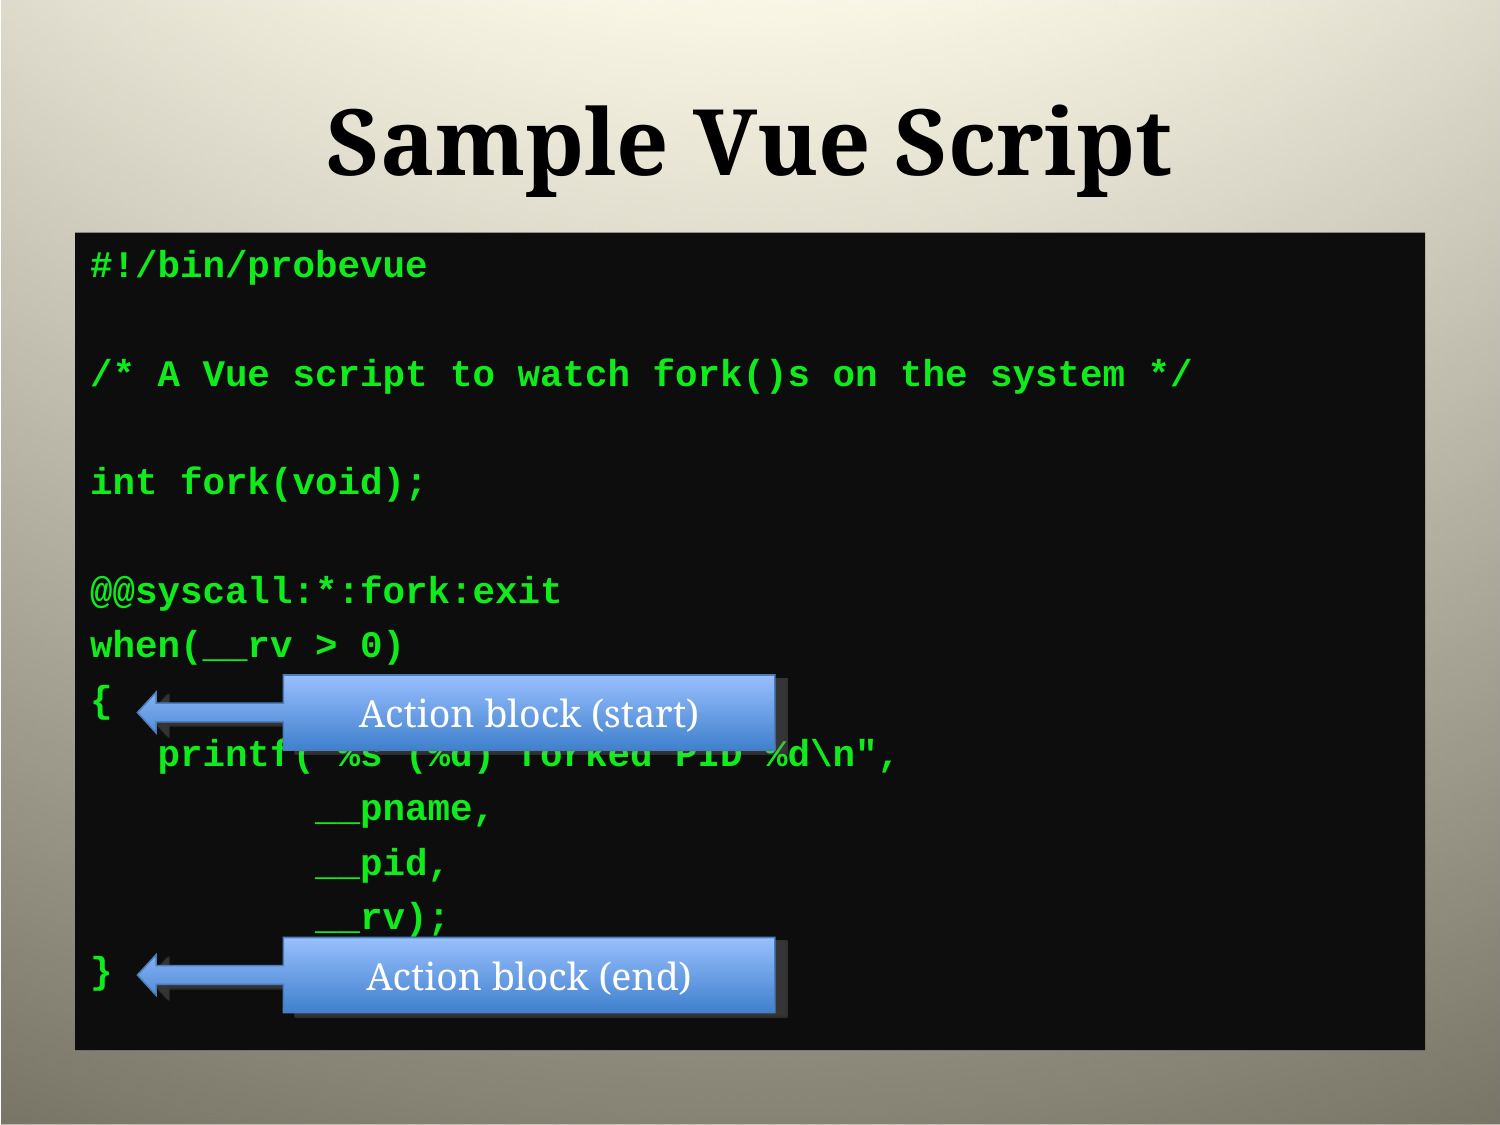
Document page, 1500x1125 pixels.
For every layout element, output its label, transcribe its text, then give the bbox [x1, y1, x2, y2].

picture [0, 0, 1500, 1125]
text_box Action block (end) [137, 937, 775, 1013]
list #!/bin/probevue /* A Vue script to watch fork()s on the system */ int fork(void); @@syscall:*:fork:exit when(__rv > 0) { printf("%s (%d) forked PID %d\n", __pname, __pid, __rv); } [75, 232, 1426, 1051]
text_box Action block (start) [137, 675, 775, 751]
title Sample Vue Script [75, 45, 1426, 232]
